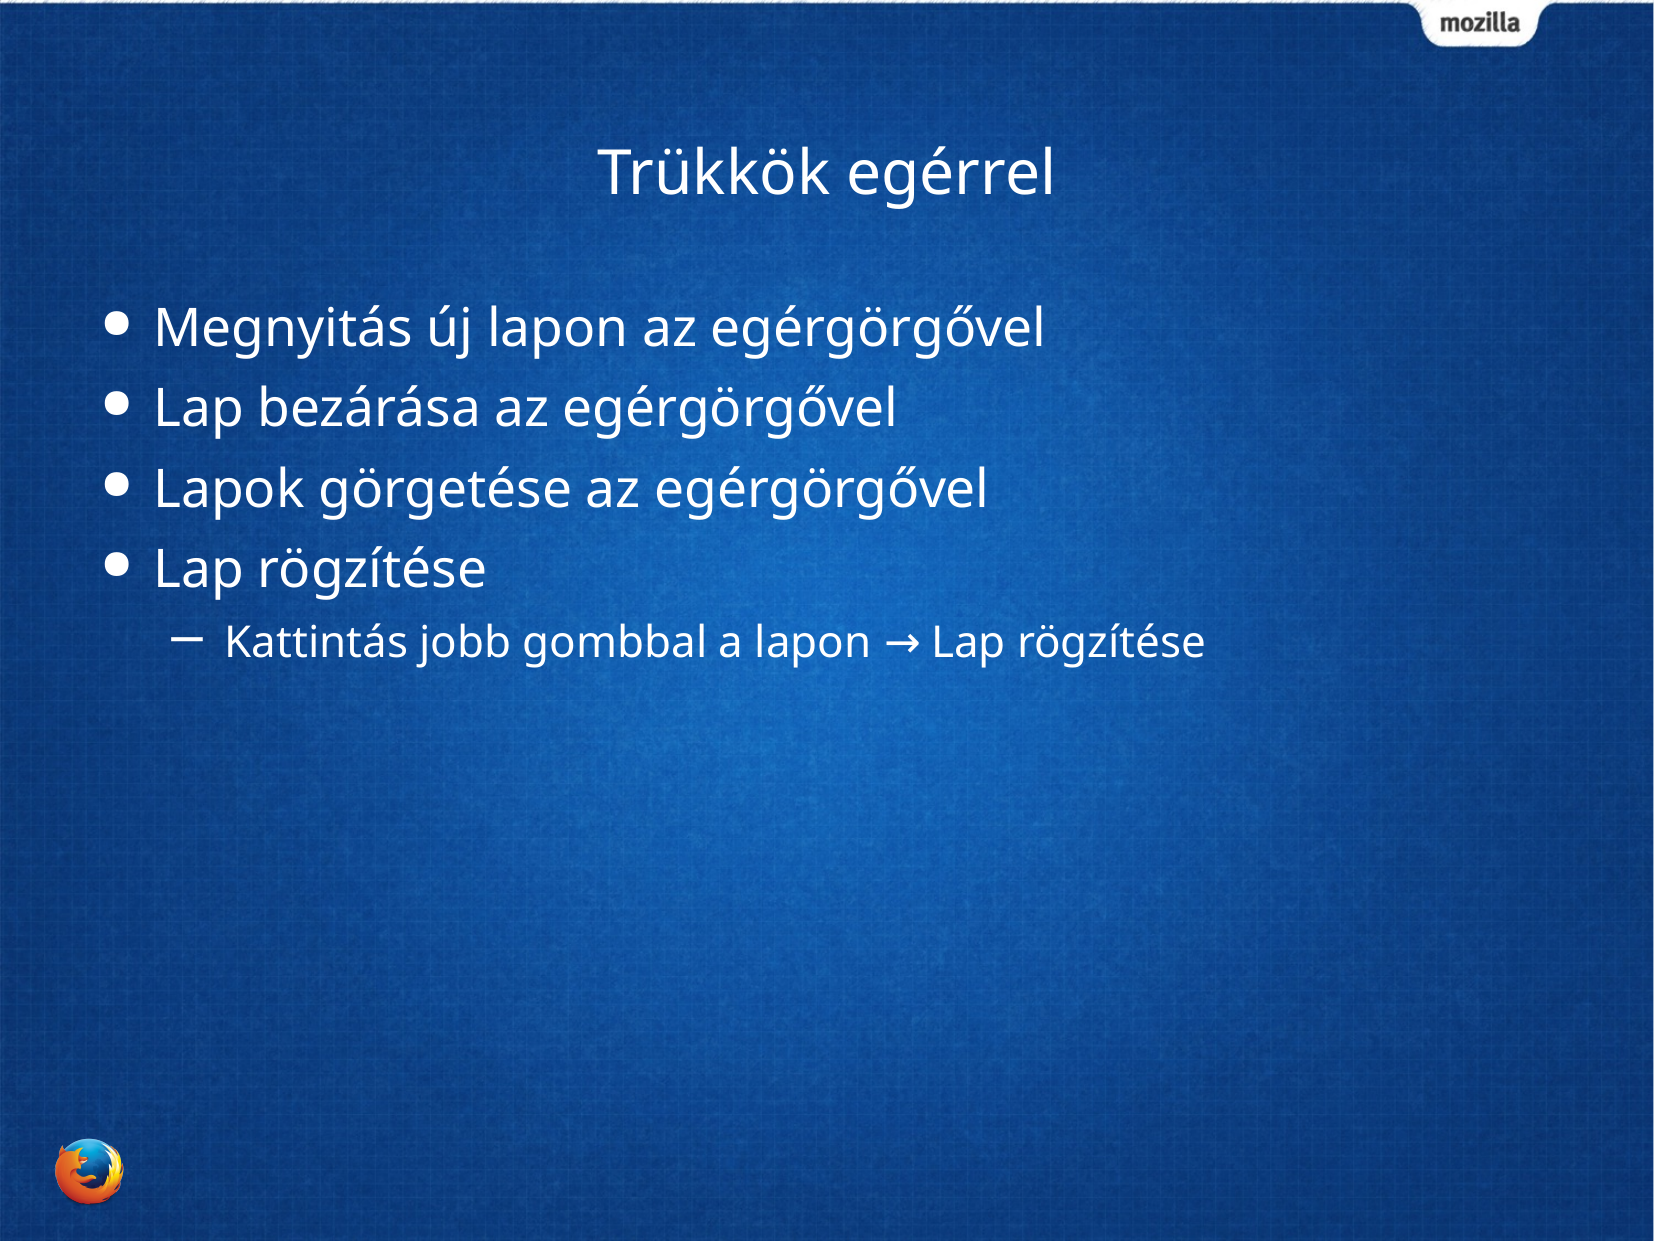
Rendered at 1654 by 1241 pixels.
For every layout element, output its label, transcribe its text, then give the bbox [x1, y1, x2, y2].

picture [0, 0, 1654, 1241]
title Trükkök egérrel [82, 49, 1571, 257]
list Megnyitás új lapon az egérgörgővel Lap bezárása az egérgörgővel Lapok görgetése az egérgörgővel Lap rögzítése Kattintás jobb gombbal a lapon → Lap rögzítése [82, 289, 1571, 1108]
